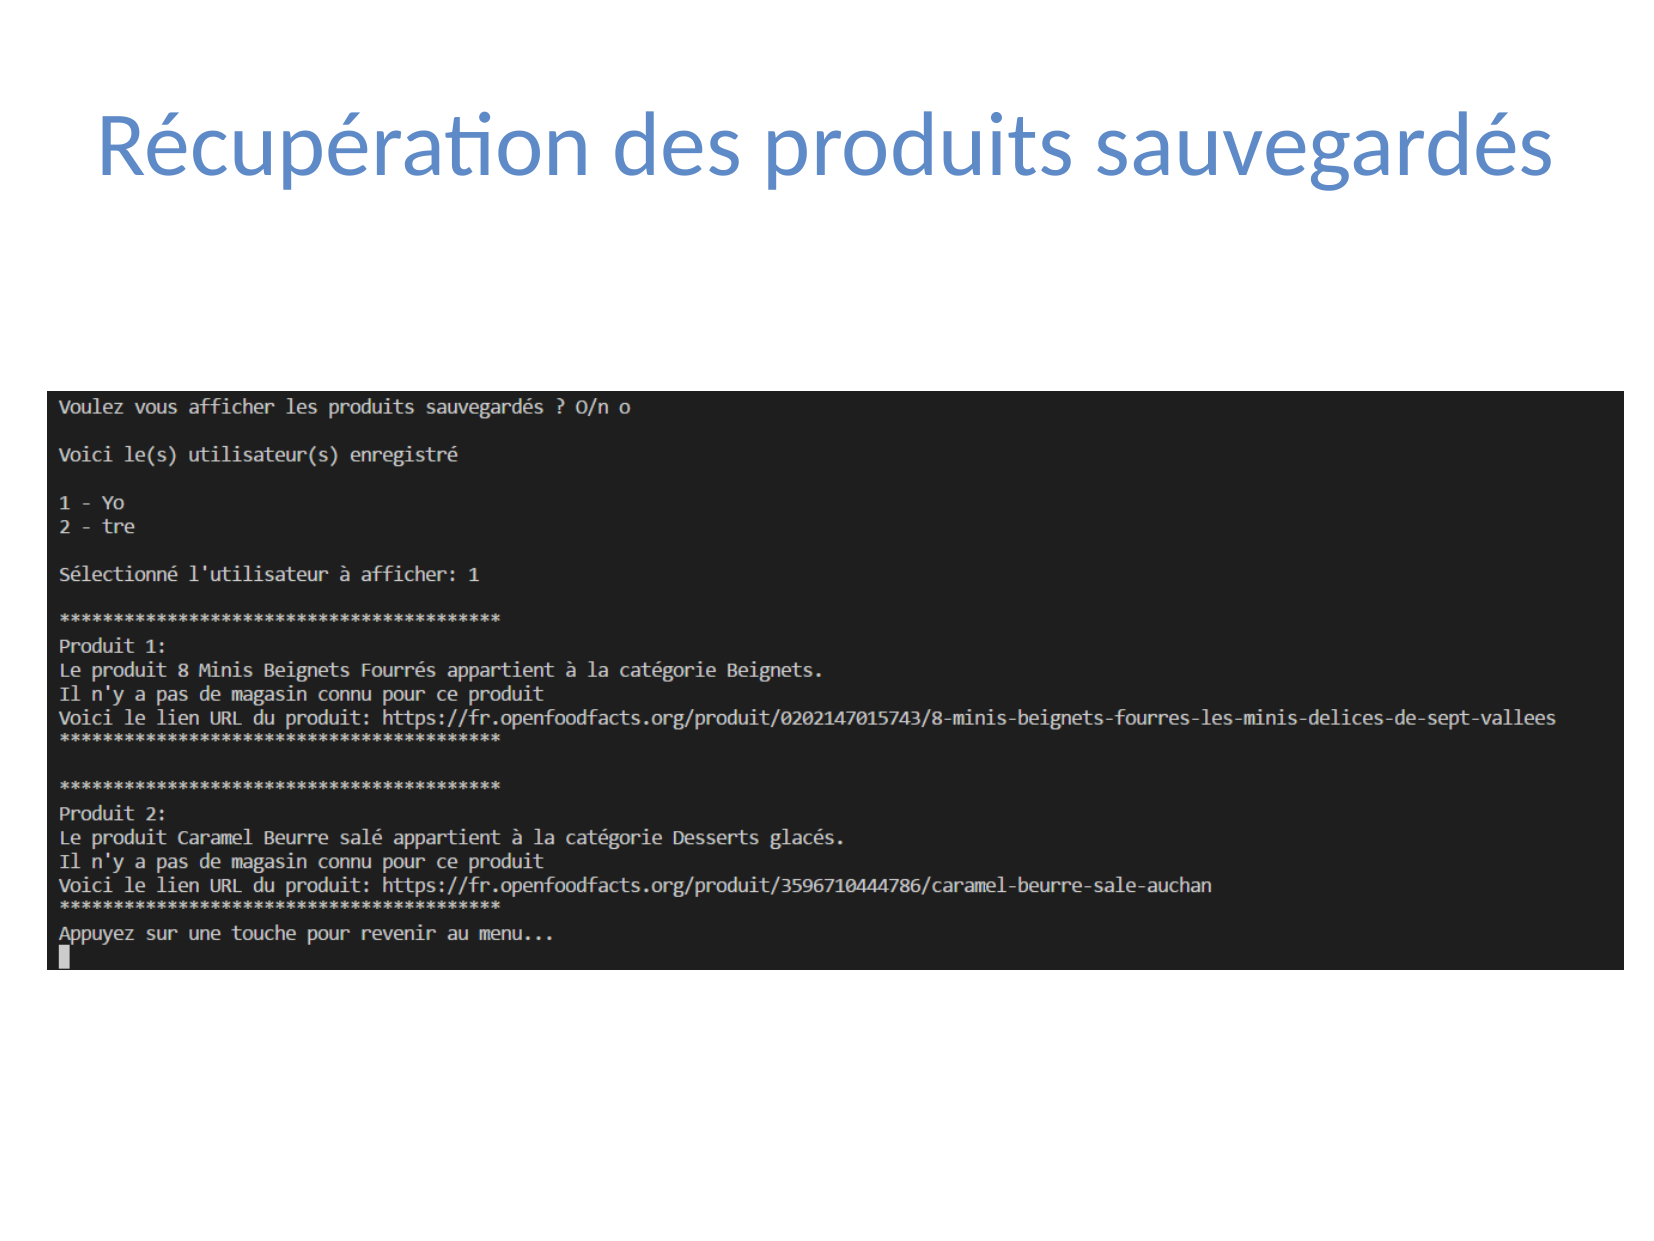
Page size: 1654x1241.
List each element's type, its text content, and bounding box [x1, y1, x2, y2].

picture [47, 391, 1624, 971]
title Récupération des produits sauvegardés [82, 49, 1571, 257]
